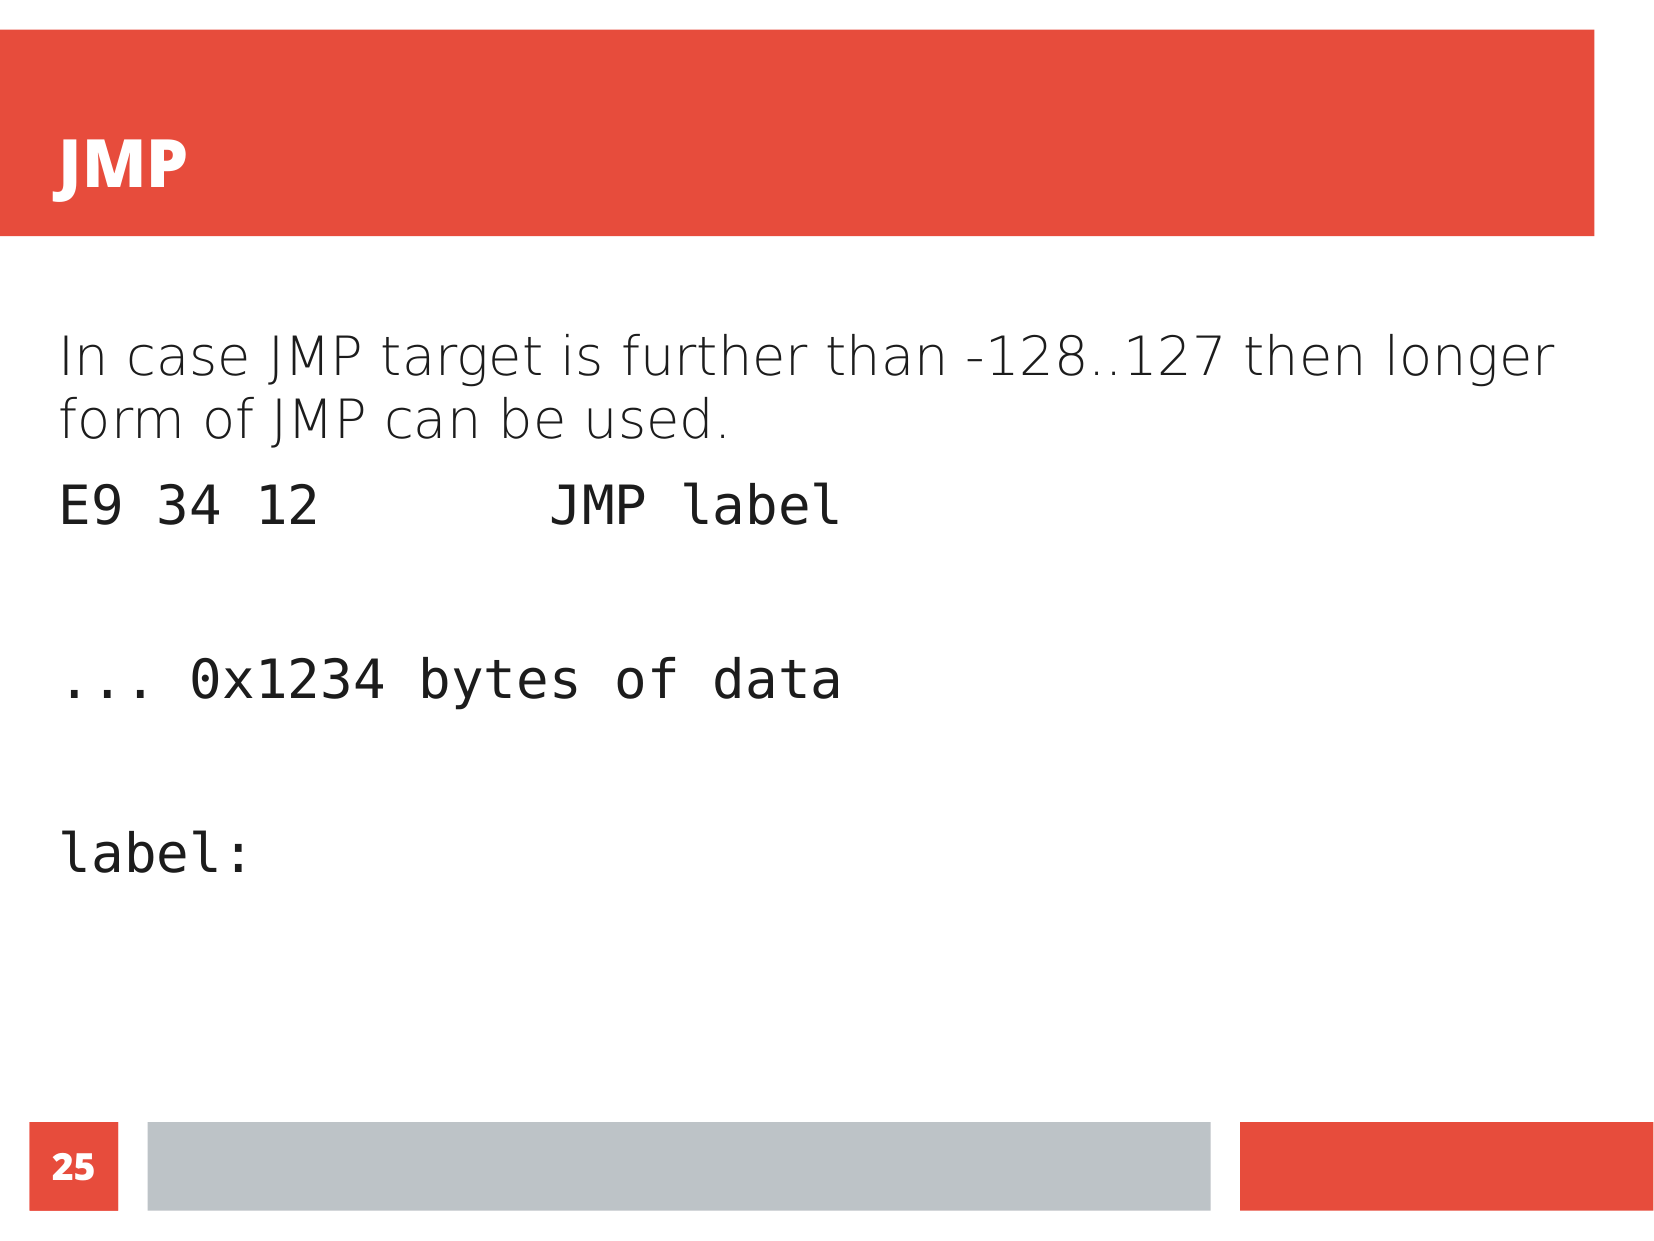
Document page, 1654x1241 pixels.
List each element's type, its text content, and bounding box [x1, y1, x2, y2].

title JMP [59, 59, 1595, 207]
list In case JMP target is further than -128..127 then longer form of JMP can be used. E9 34 12 JMP label ... 0x1234 bytes of data label: [59, 324, 1565, 1093]
